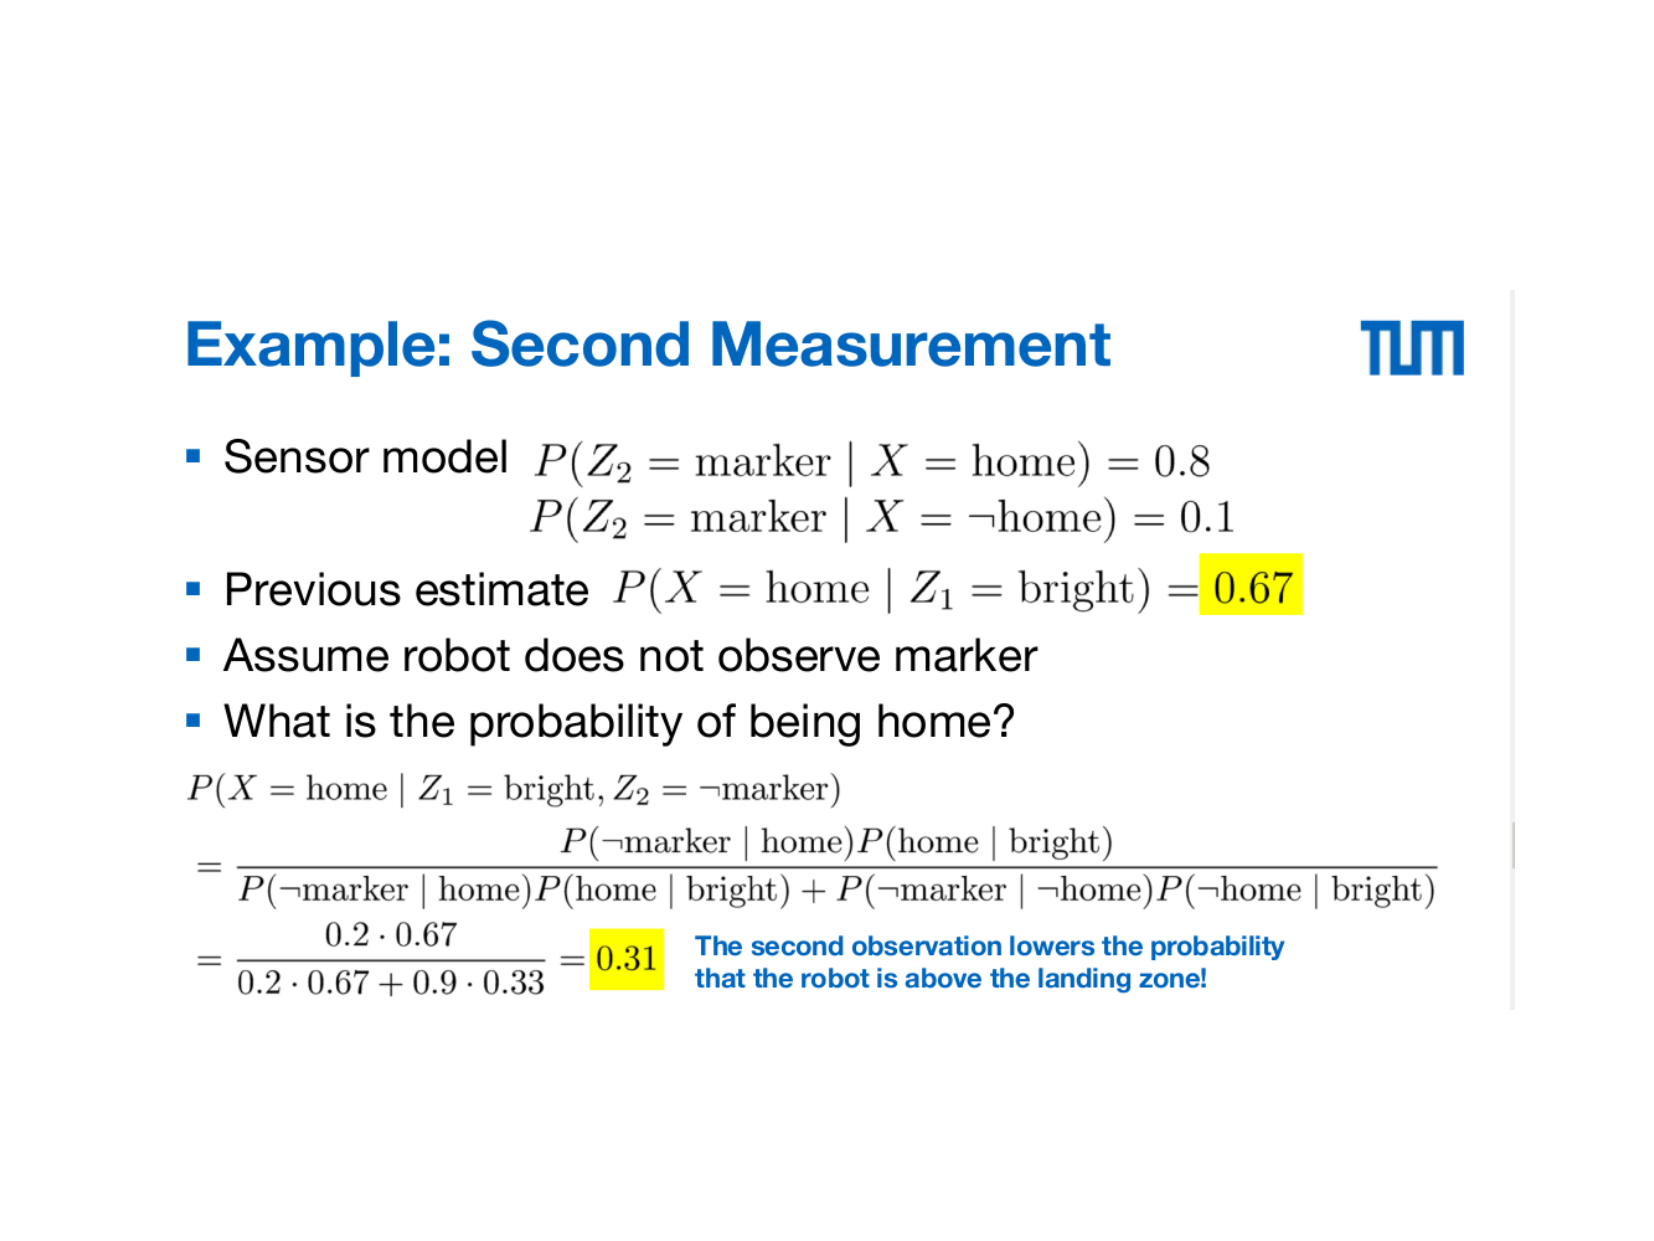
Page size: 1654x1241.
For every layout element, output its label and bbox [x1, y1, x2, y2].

picture [138, 290, 1515, 1010]
